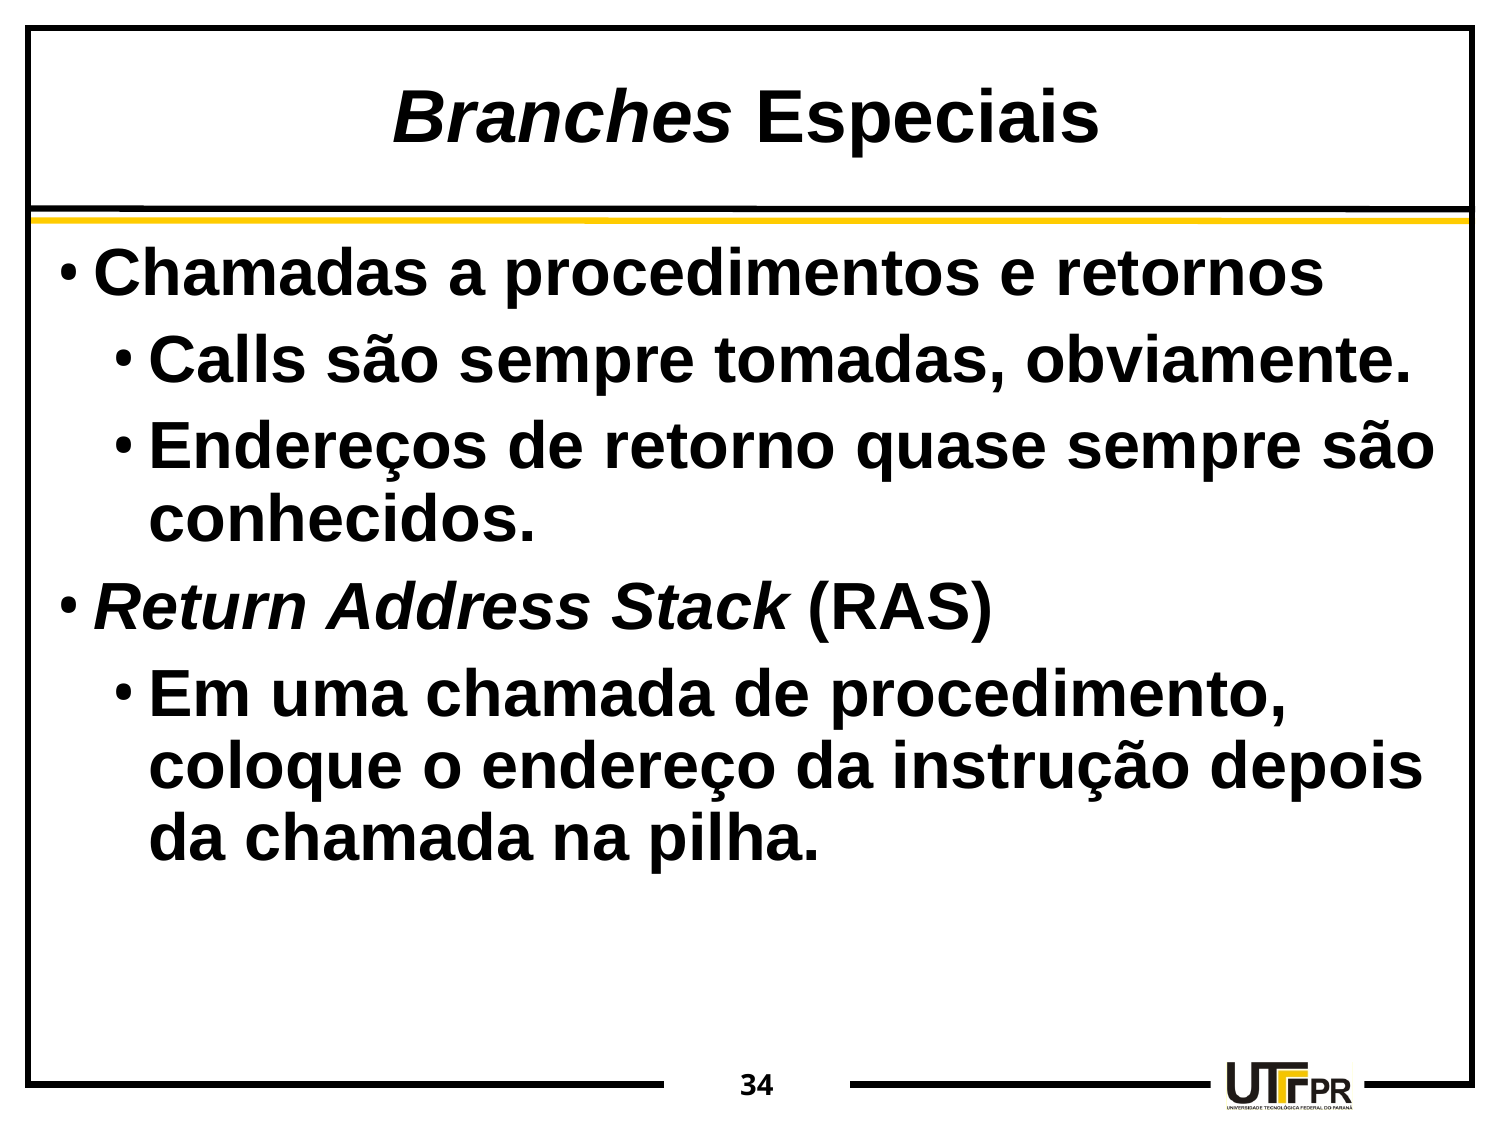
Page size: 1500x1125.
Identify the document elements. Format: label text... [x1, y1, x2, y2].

title Branches Especiais [23, 35, 1471, 201]
picture [1226, 1062, 1353, 1110]
list Chamadas a procedimentos e retornos Calls são sempre tomadas, obviamente. Endereços de retorno quase sempre são conhecidos. Return Address Stack (RAS) Em uma chamada de procedimento, coloque o endereço da instrução depois da chamada na pilha. [41, 230, 1460, 906]
